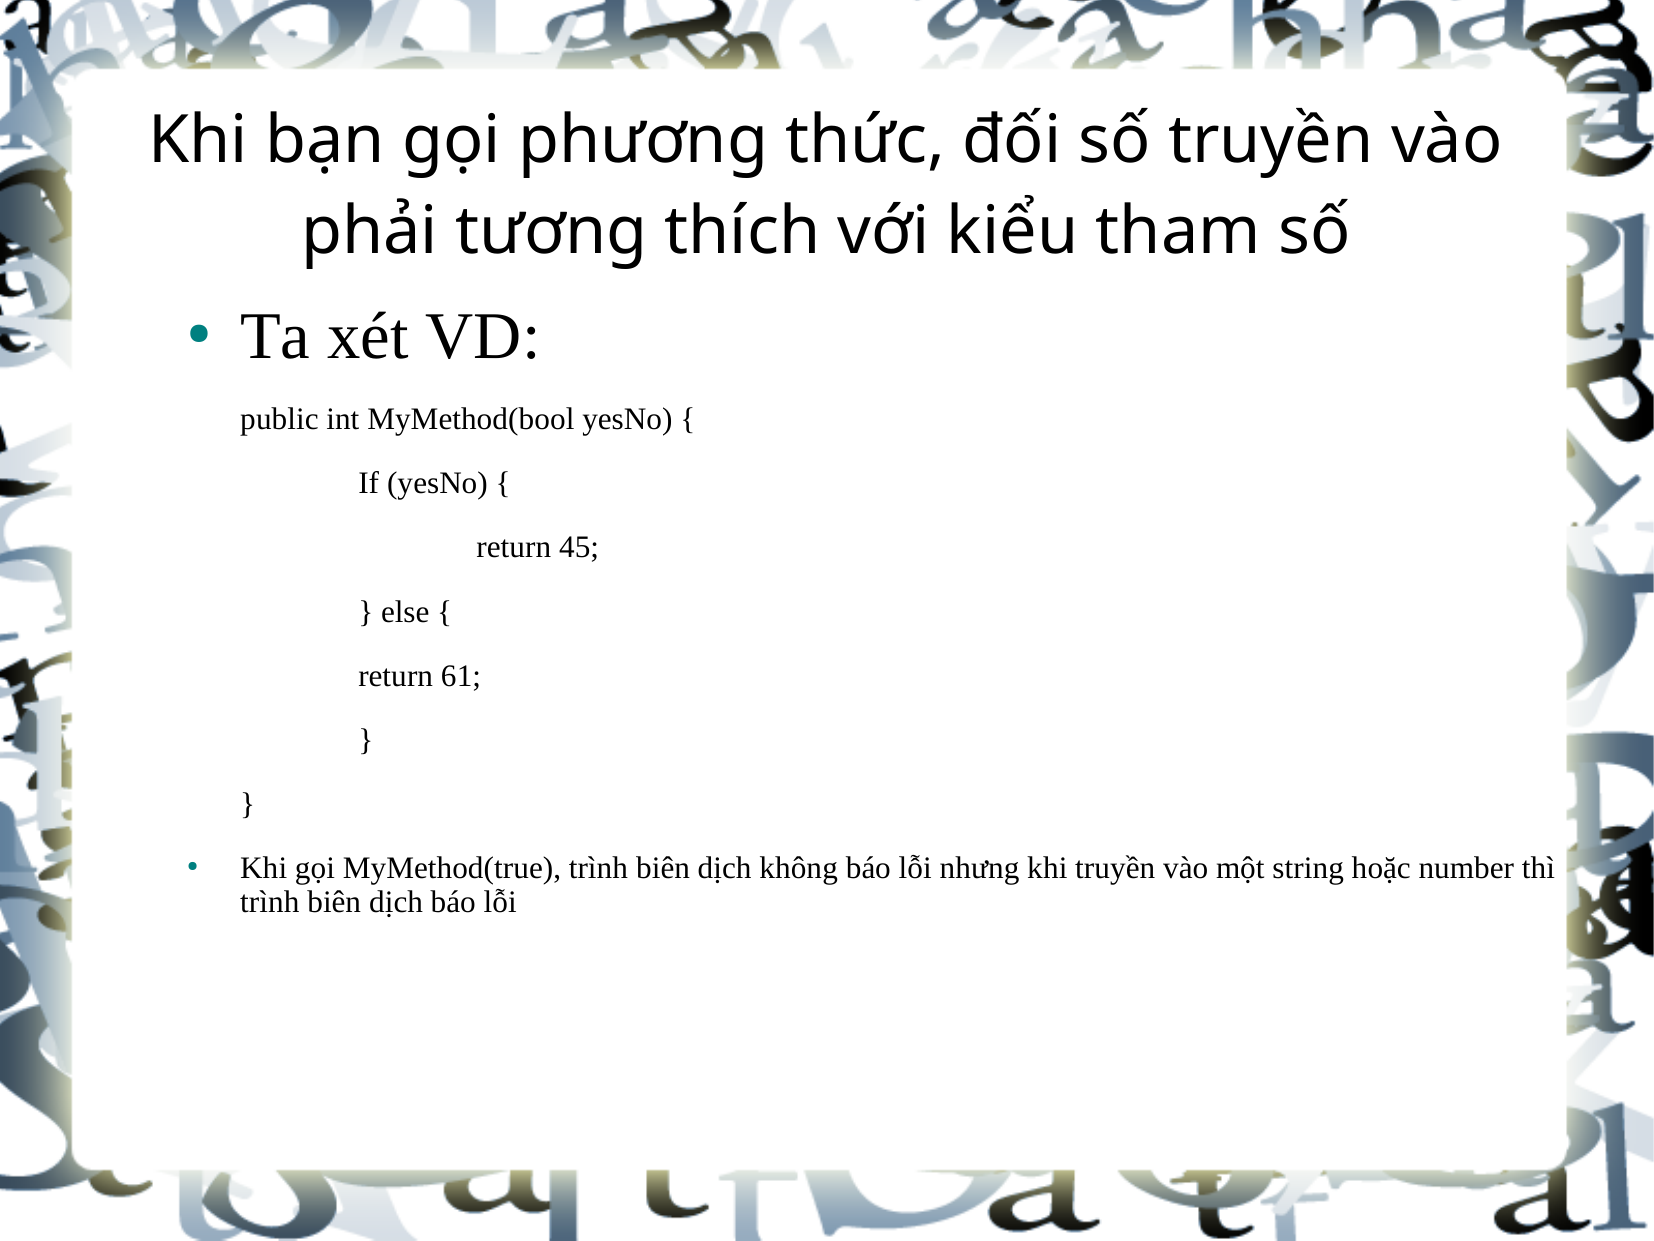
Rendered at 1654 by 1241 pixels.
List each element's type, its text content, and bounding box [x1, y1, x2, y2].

title Khi bạn gọi phương thức, đối số truyền vào phải tương thích với kiểu tham số [82, 78, 1571, 287]
picture [0, 0, 1654, 1241]
list Ta xét VD: public int MyMethod(bool yesNo) { If (yesNo) { return 45; } else { return 61; } } Khi gọi MyMethod(true), trình biên dịch không báo lỗi nhưng khi truyền vào một string hoặc number thì trình biên dịch báo lỗi [169, 298, 1561, 1081]
